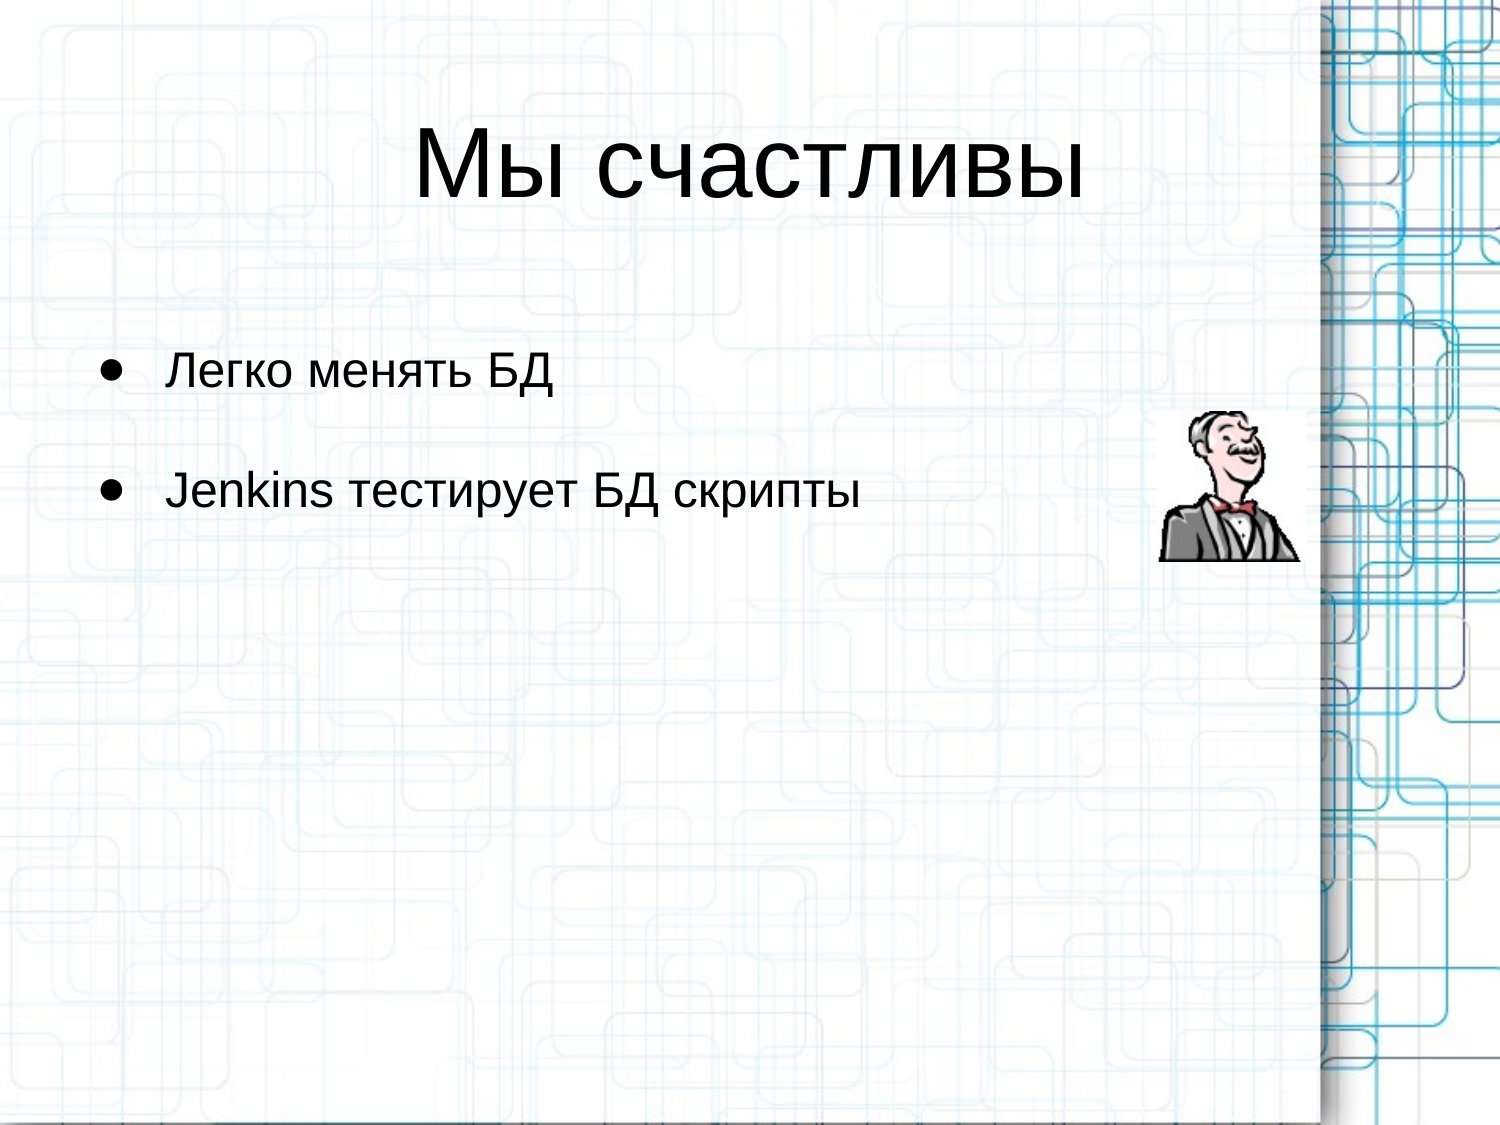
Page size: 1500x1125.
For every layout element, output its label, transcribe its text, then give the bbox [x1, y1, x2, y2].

picture [0, 0, 1500, 1125]
list Легко менять БД Jenkins тестирует БД скрипты [75, 262, 1425, 1078]
title Мы счастливы [75, 45, 1425, 233]
text_box [1156, 411, 1307, 562]
